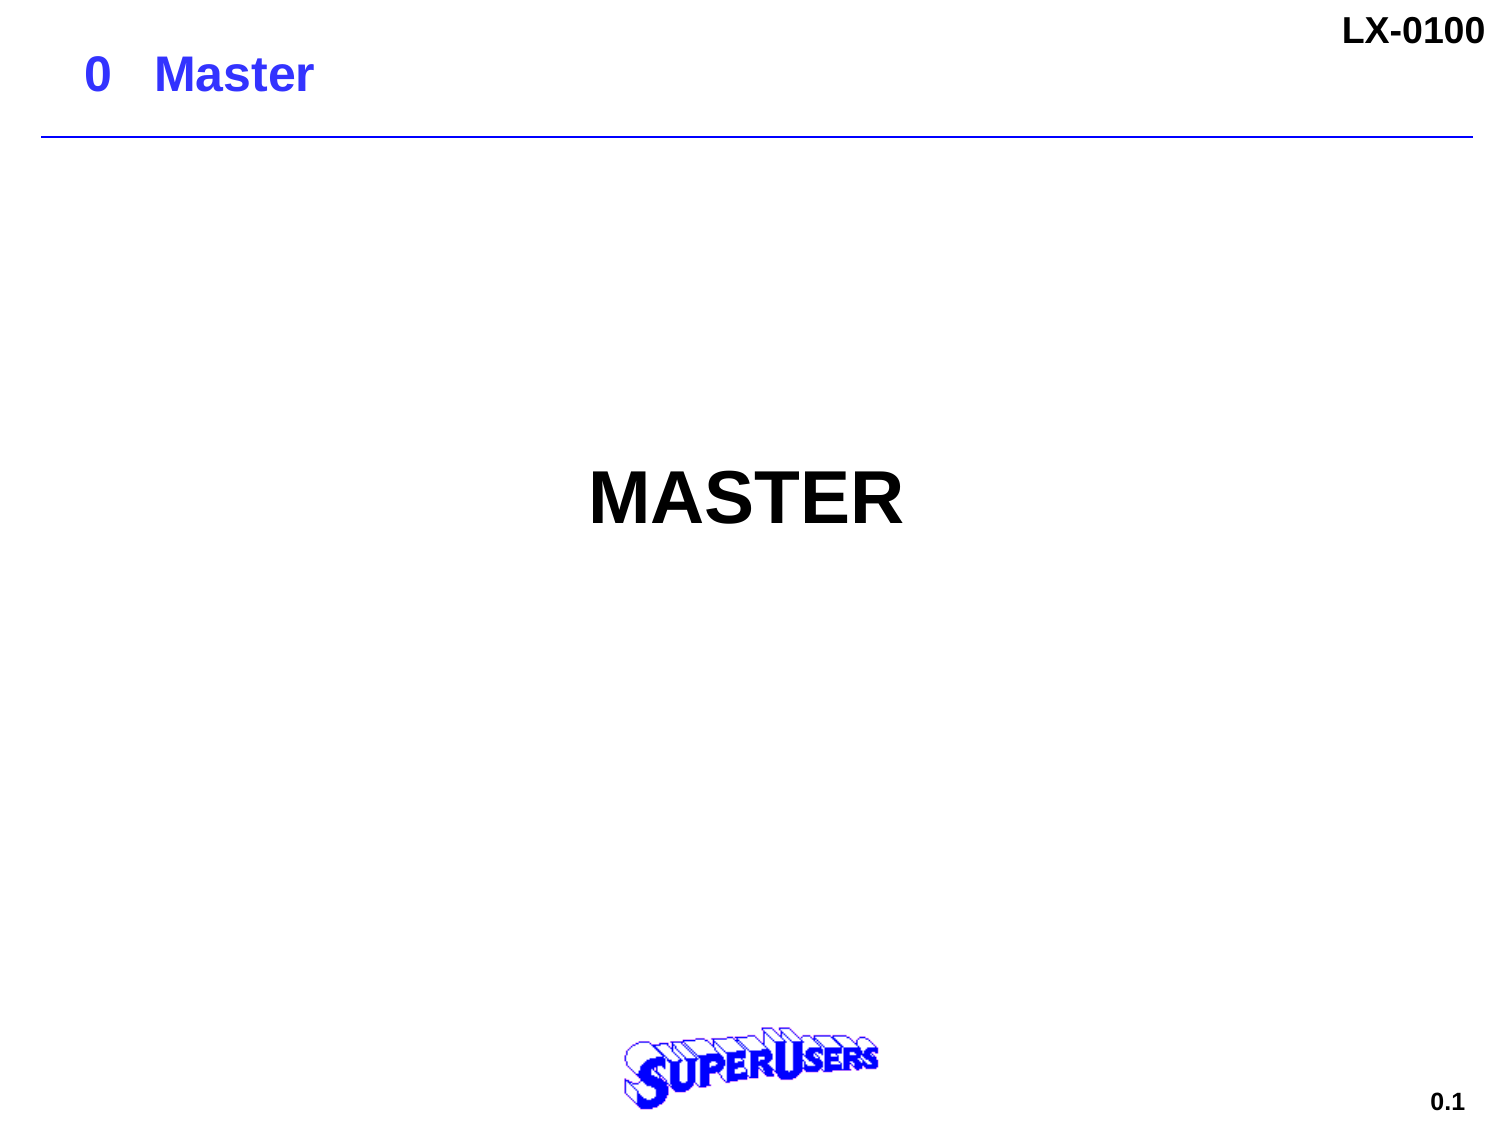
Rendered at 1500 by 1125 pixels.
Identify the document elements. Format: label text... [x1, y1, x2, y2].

subtitle MASTER [92, 172, 1402, 826]
picture [620, 1023, 880, 1111]
title 0 Master [76, 39, 1424, 126]
